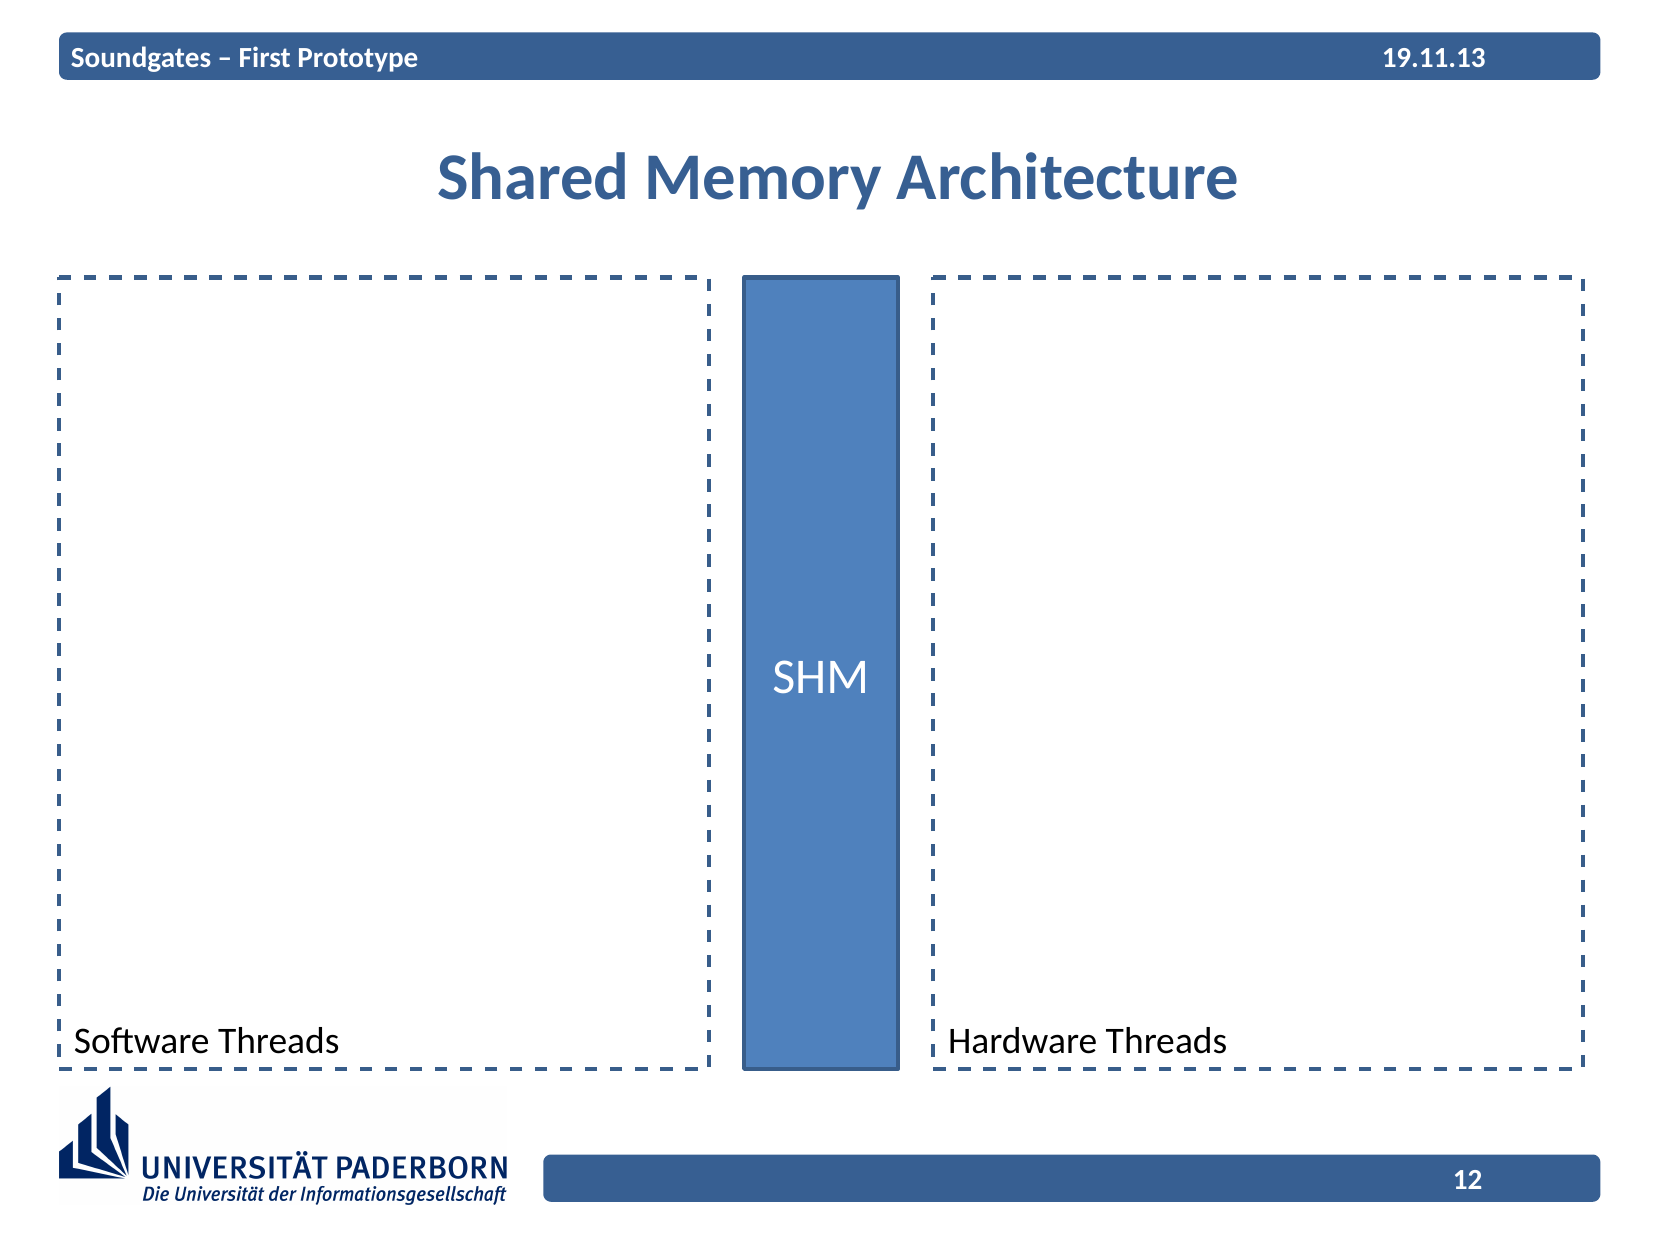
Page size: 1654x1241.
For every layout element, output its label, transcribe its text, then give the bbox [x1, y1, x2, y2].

text_box Soundgates – First Prototype [70, 32, 1359, 80]
text_box <number> [1452, 1154, 1583, 1202]
title Shared Memory Architecture [82, 121, 1595, 225]
text_box Software Threads [59, 277, 709, 1069]
text_box SHM [744, 277, 898, 1069]
text_box Hardware Threads [933, 277, 1583, 1069]
picture [59, 1086, 507, 1205]
text_box 19.11.13 [1381, 32, 1583, 80]
